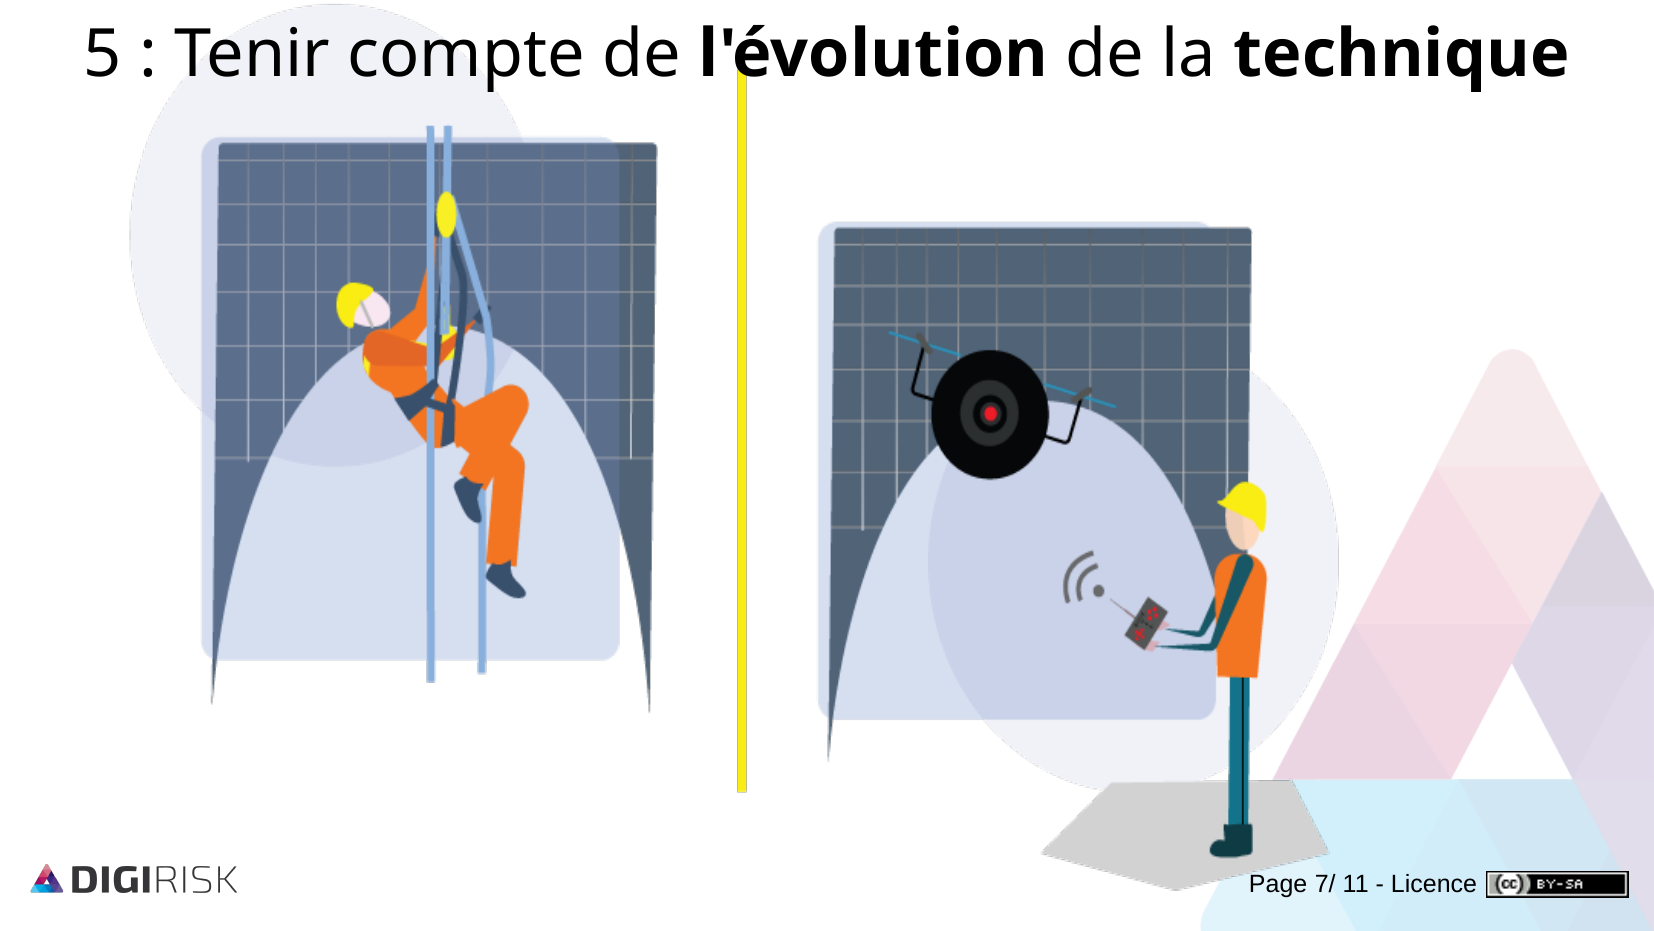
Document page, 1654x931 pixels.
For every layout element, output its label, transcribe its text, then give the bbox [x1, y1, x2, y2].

picture [1486, 871, 1629, 898]
picture [29, 119, 1406, 931]
title 5 : Tenir compte de l'évolution de la technique [0, 0, 1654, 119]
